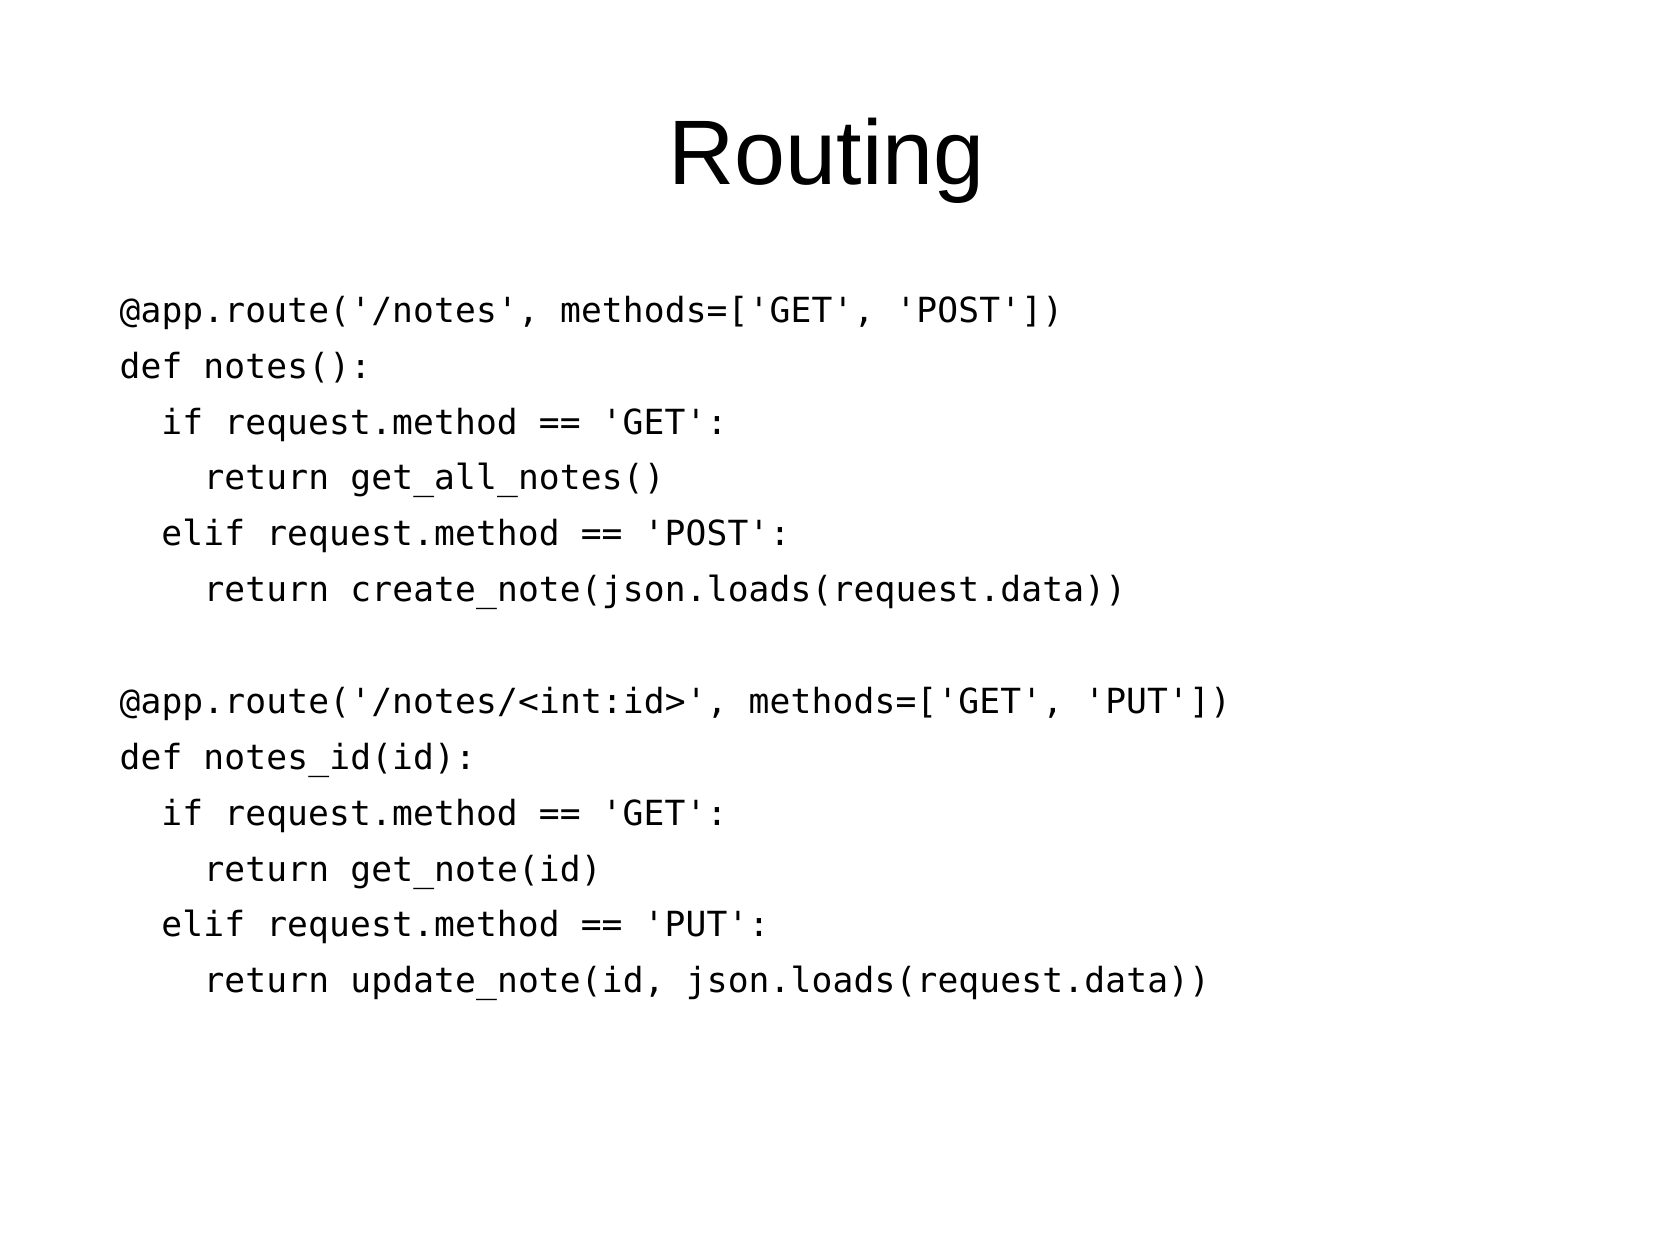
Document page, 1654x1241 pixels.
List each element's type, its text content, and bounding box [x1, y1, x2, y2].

list @app.route('/notes', methods=['GET', 'POST']) def notes(): if request.method == 'GET': return get_all_notes() elif request.method == 'POST': return create_note(json.loads(request.data)) @app.route('/notes/<int:id>', methods=['GET', 'PUT']) def notes_id(id): if request.method == 'GET': return get_note(id) elif request.method == 'PUT': return update_note(id, json.loads(request.data)) [82, 290, 1538, 1010]
title Routing [82, 49, 1571, 257]
